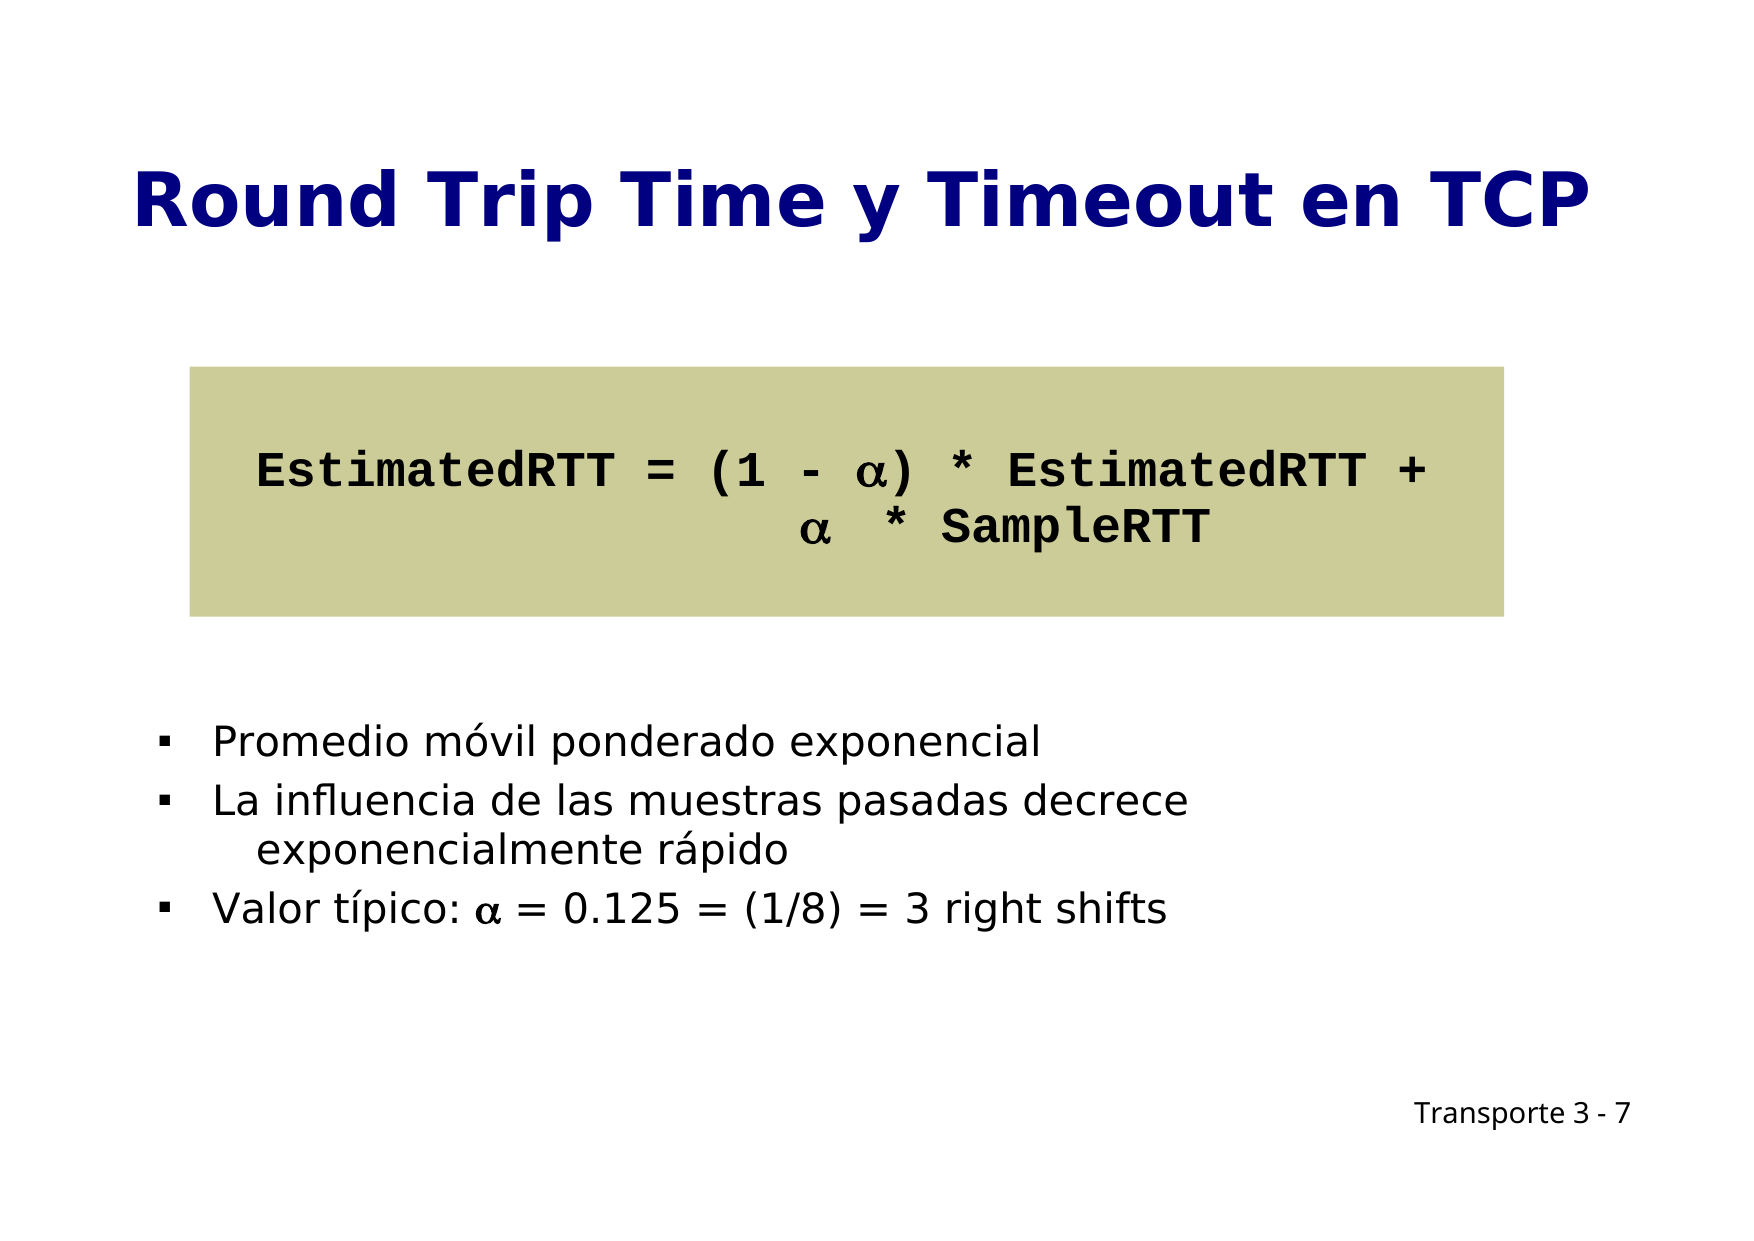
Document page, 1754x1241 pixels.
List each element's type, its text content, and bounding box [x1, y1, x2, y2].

list EstimatedRTT = (1 - ) * EstimatedRTT +  * SampleRTT [154, 320, 1546, 684]
title Round Trip Time y Timeout en TCP [88, 95, 1654, 298]
list Promedio móvil ponderado exponencial La influencia de las muestras pasadas decrece exponencialmente rápido Valor típico:  = 0.125 = (1/8) = 3 right shifts [154, 718, 1546, 937]
